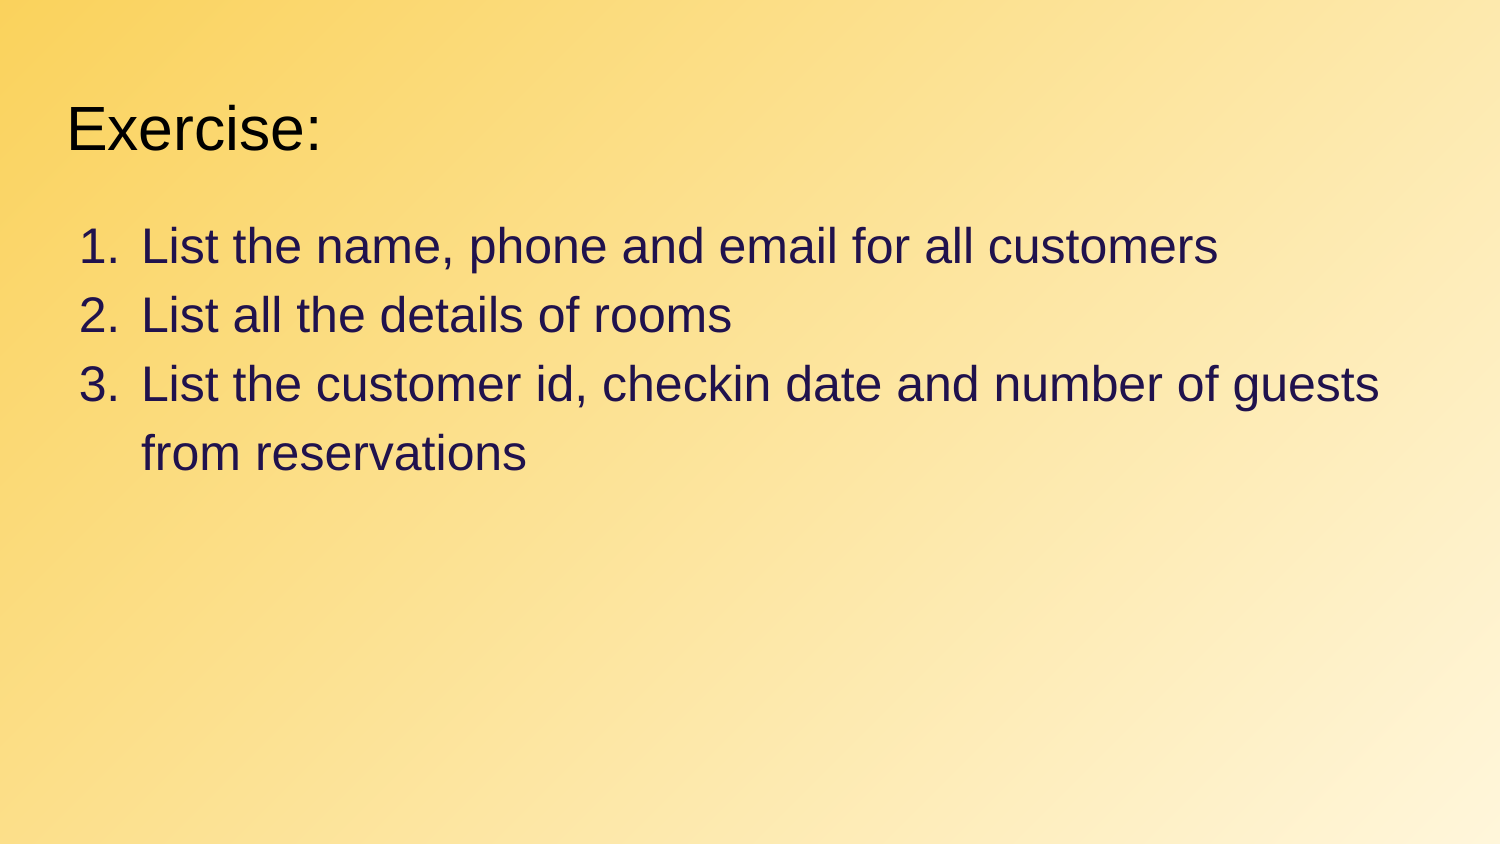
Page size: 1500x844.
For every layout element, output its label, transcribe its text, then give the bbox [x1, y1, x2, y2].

list List the name, phone and email for all customers List all the details of rooms List the customer id, checkin date and number of guests from reservations [51, 189, 1449, 750]
title Exercise: [51, 72, 1449, 167]
